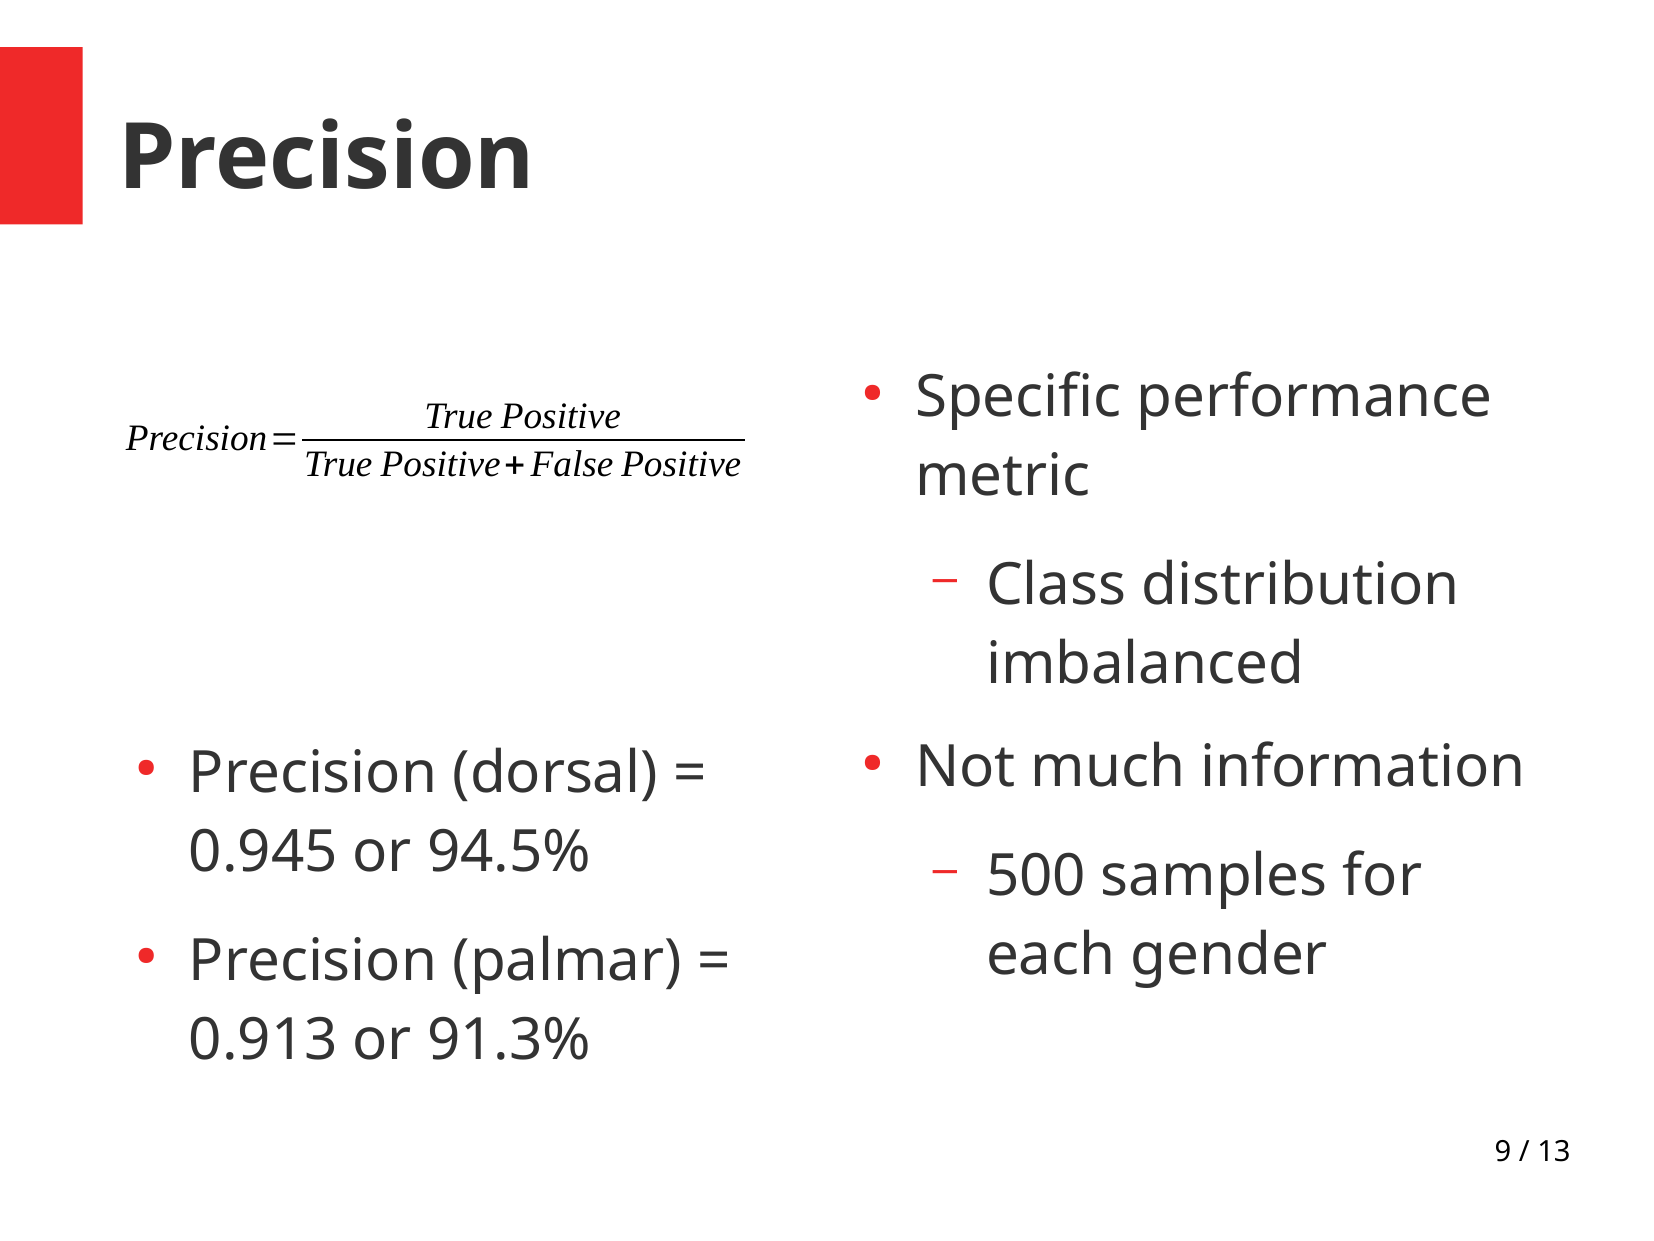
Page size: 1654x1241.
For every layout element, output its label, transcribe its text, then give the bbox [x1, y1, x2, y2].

chart [118, 395, 753, 485]
title Precision [118, 49, 1571, 257]
list Specific performance metric Class distribution imbalanced Not much information 500 samples for each gender [844, 354, 1536, 1074]
list Precision (dorsal) = 0.945 or 94.5% Precision (palmar) = 0.913 or 91.3% [118, 730, 810, 1074]
